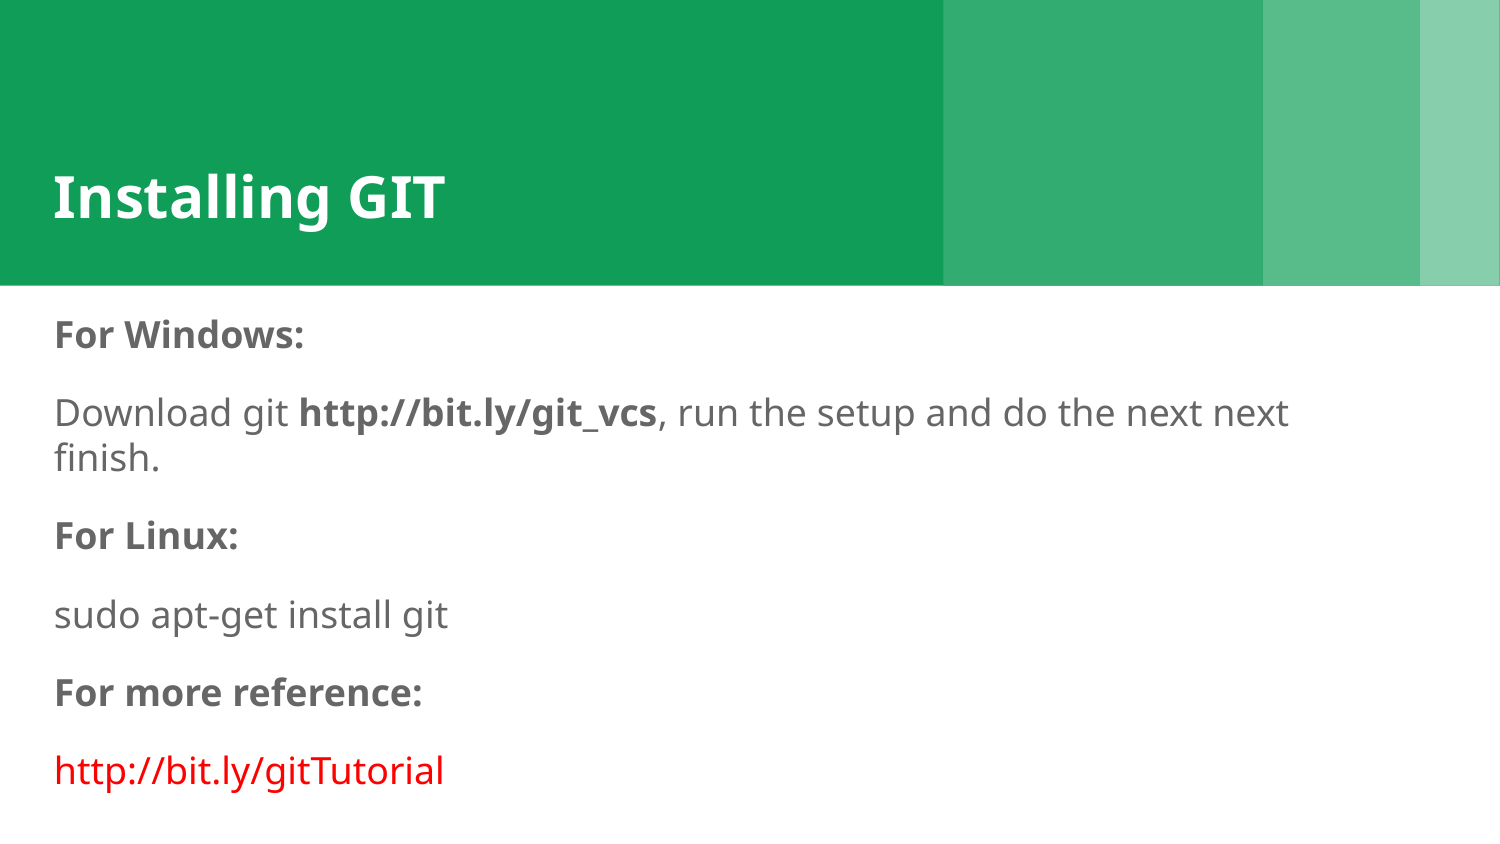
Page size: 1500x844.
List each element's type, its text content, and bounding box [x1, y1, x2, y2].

list For Windows: Download git http://bit.ly/git_vcs, run the setup and do the next next finish. For Linux: sudo apt-get install git For more reference: http://bit.ly/gitTutorial [38, 295, 1416, 844]
title Installing GIT [38, 20, 900, 246]
